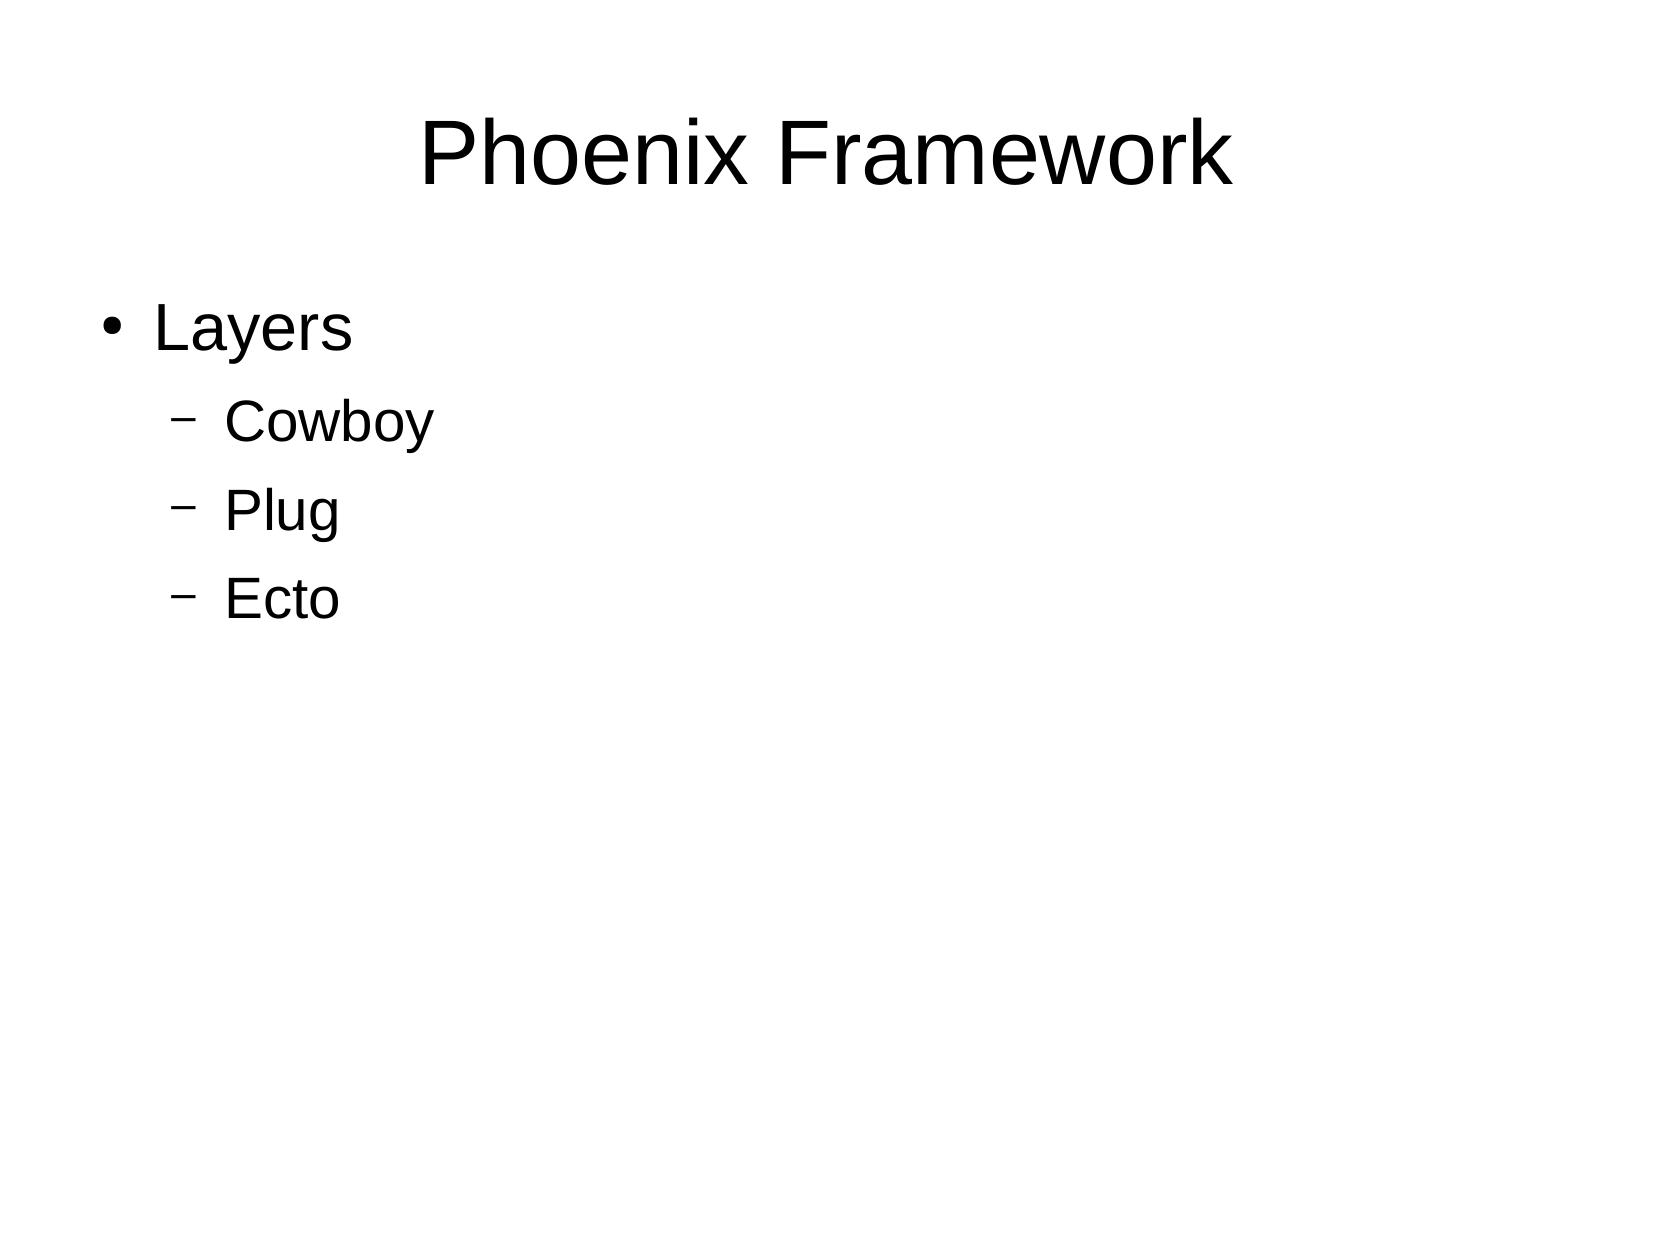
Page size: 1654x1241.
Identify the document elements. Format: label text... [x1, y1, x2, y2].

list Layers Cowboy Plug Ecto [82, 290, 1571, 1010]
title Phoenix Framework [82, 49, 1571, 257]
